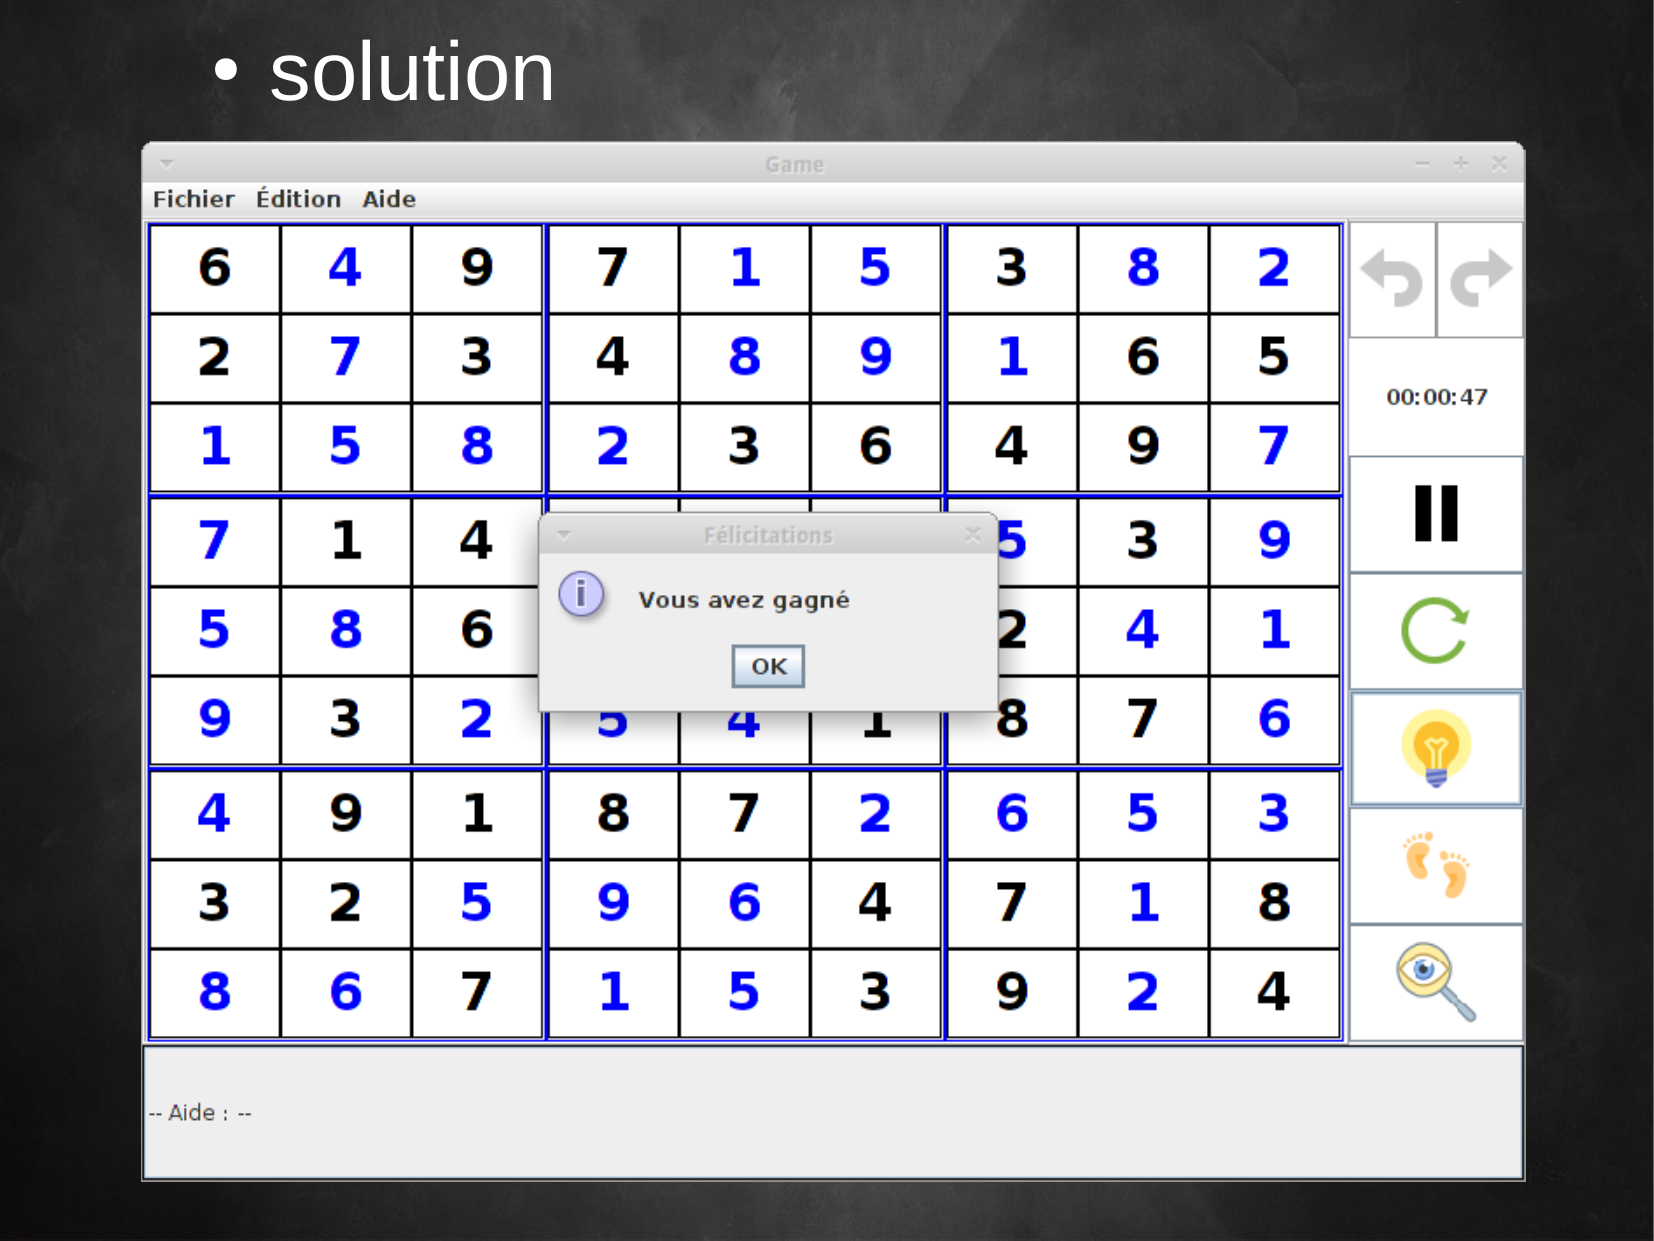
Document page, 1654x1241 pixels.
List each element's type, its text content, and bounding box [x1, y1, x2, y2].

picture [0, 0, 1654, 1241]
title solution [177, 2, 615, 141]
